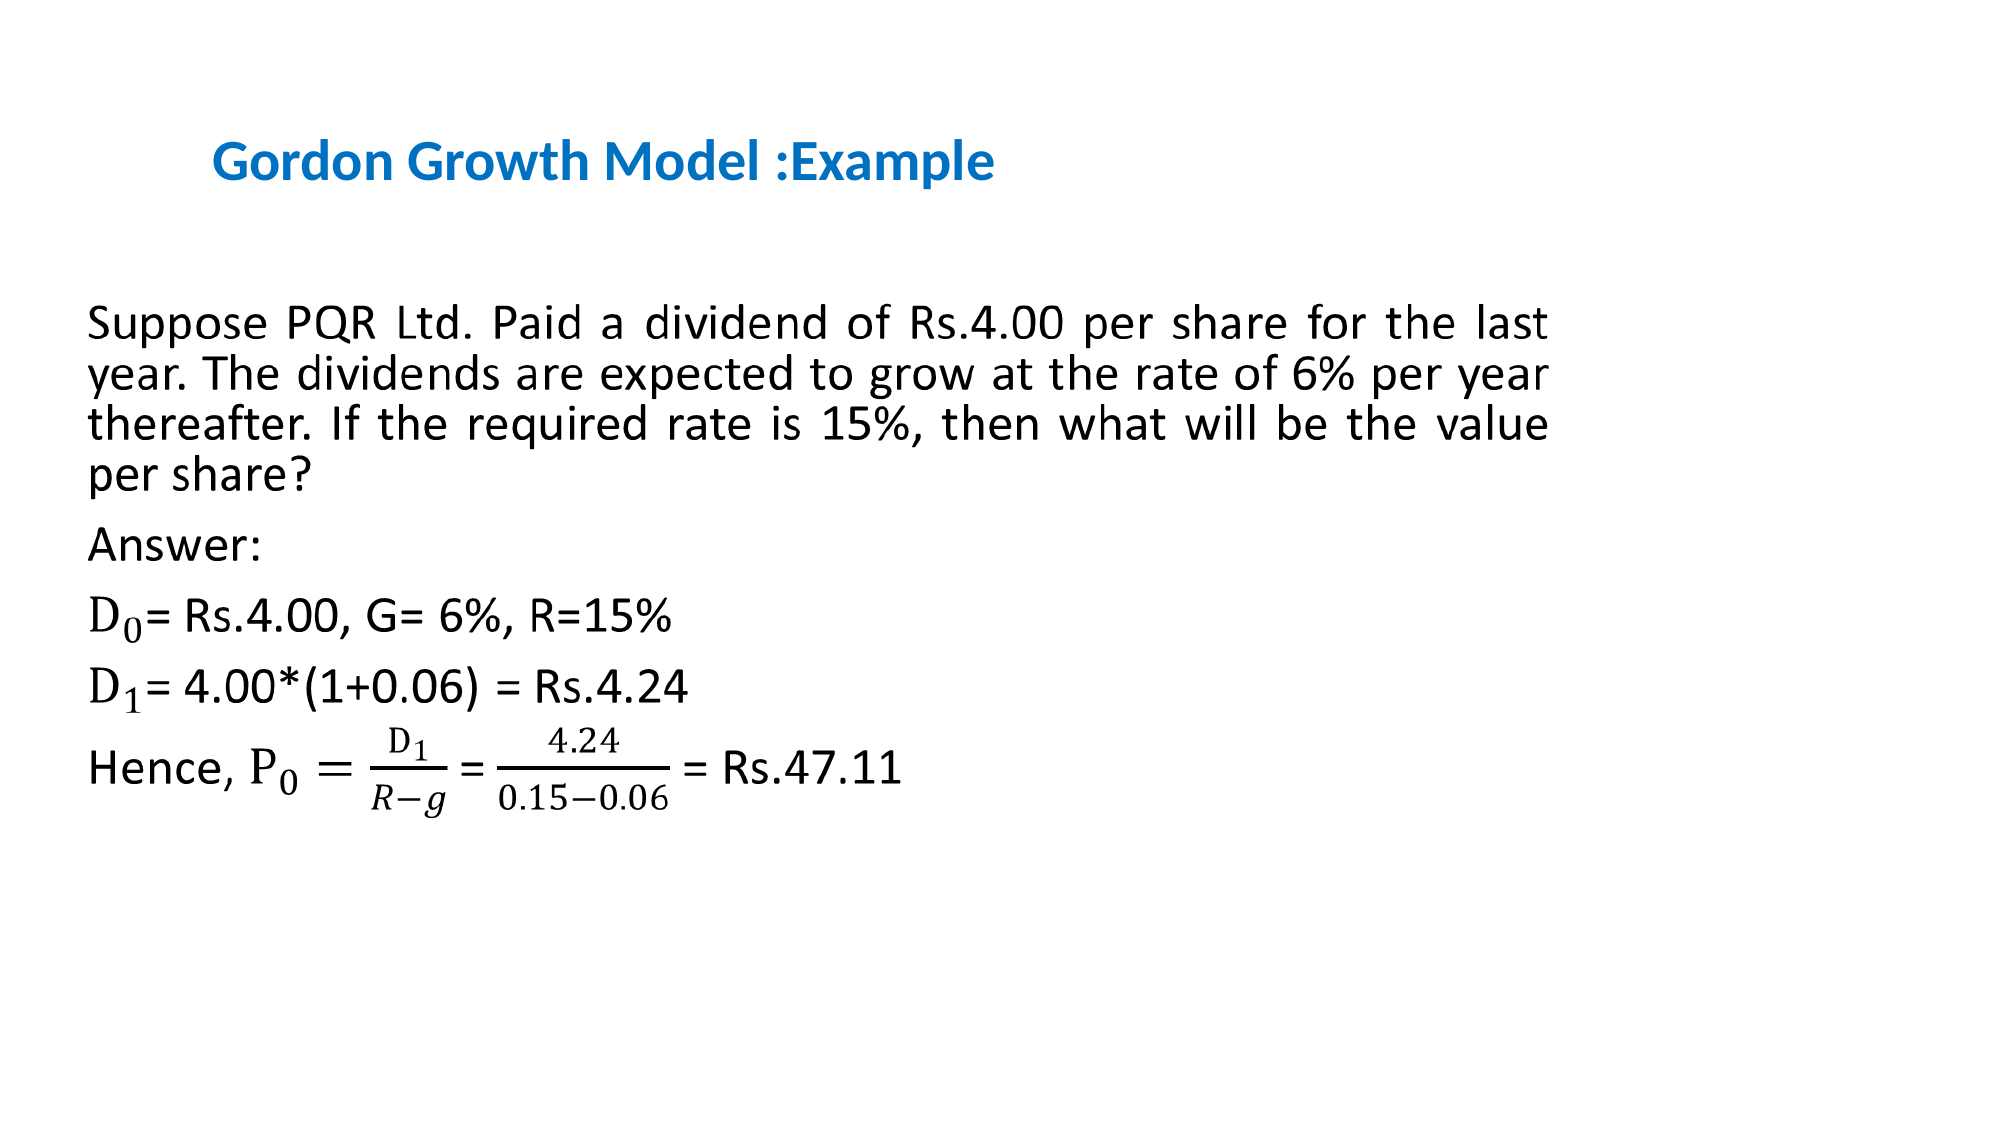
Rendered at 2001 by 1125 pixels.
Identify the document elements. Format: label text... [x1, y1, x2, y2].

list [54, 274, 1583, 838]
text_box Gordon Growth Model :Example [197, 114, 1724, 200]
